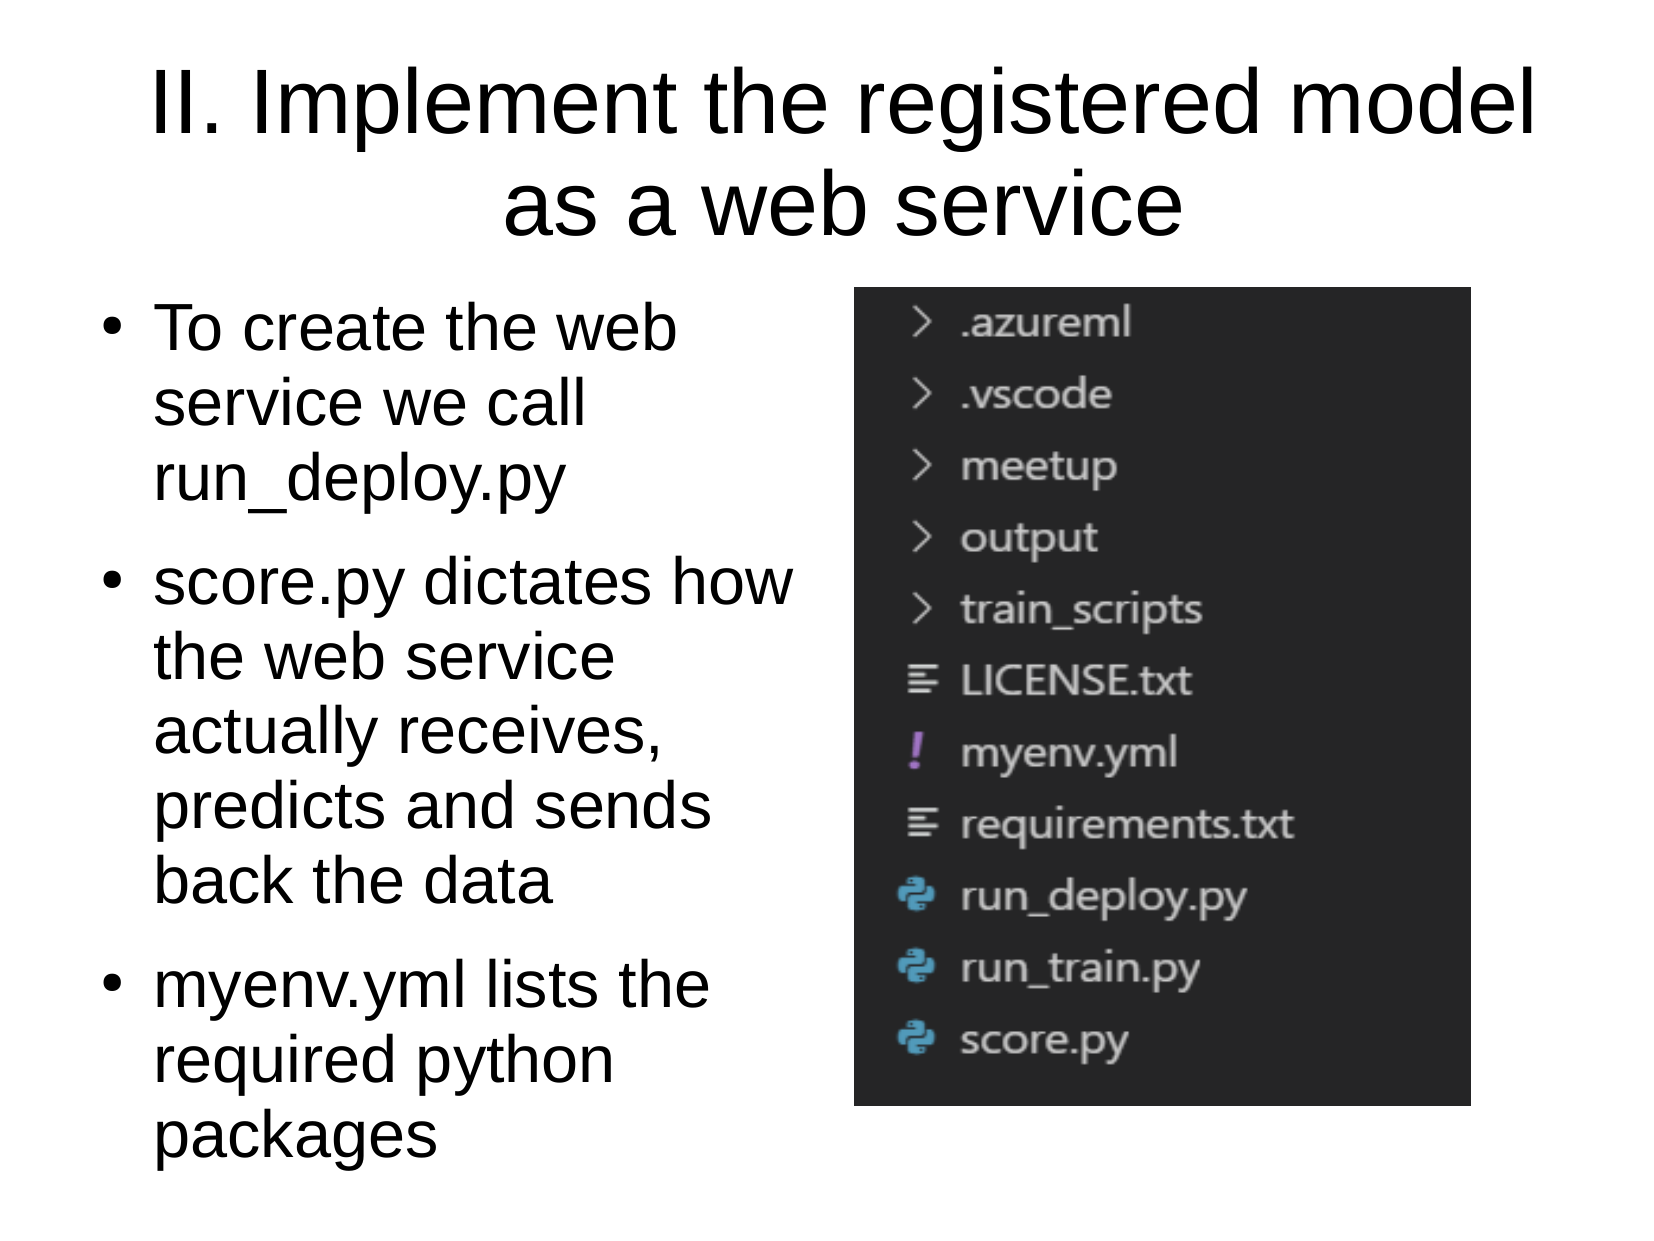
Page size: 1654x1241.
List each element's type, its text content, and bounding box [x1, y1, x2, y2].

title II. Implement the registered model as a web service [82, 49, 1571, 257]
list To create the web service we call run_deploy.py score.py dictates how the web service actually receives, predicts and sends back the data myenv.yml lists the required python packages [82, 290, 809, 1172]
picture [854, 287, 1471, 1106]
